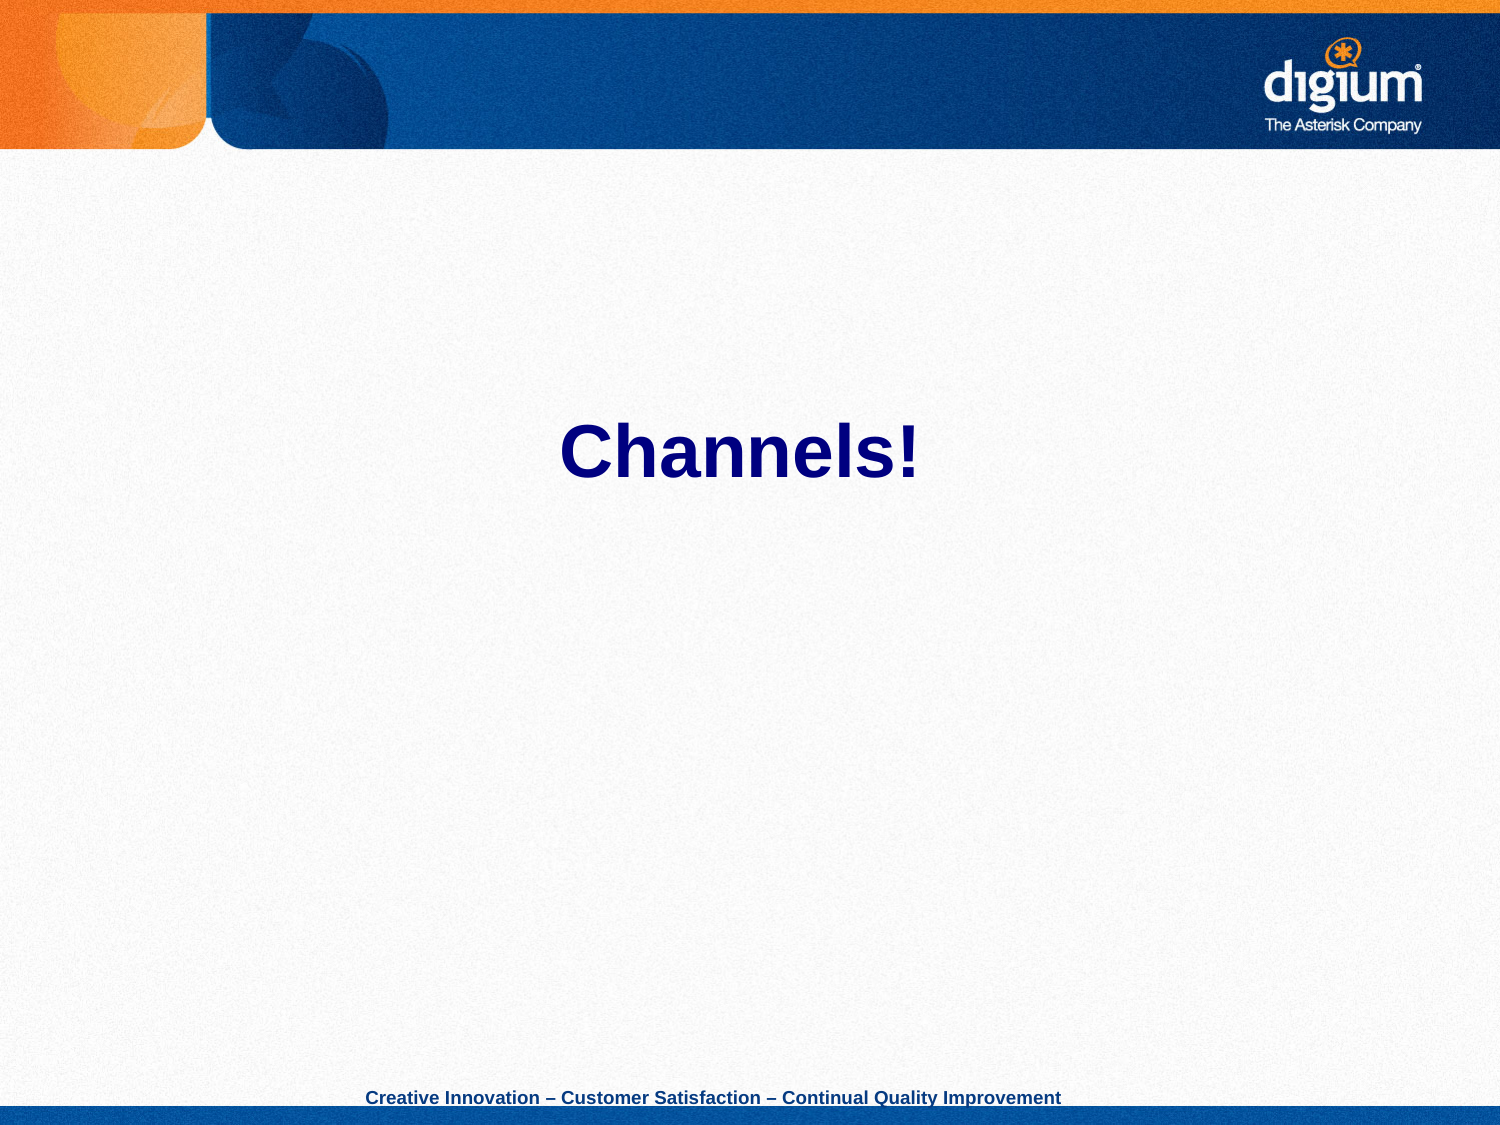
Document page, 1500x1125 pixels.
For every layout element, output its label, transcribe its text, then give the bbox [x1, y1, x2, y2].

picture [0, 0, 1500, 1125]
subtitle Channels! [238, 27, 1243, 877]
